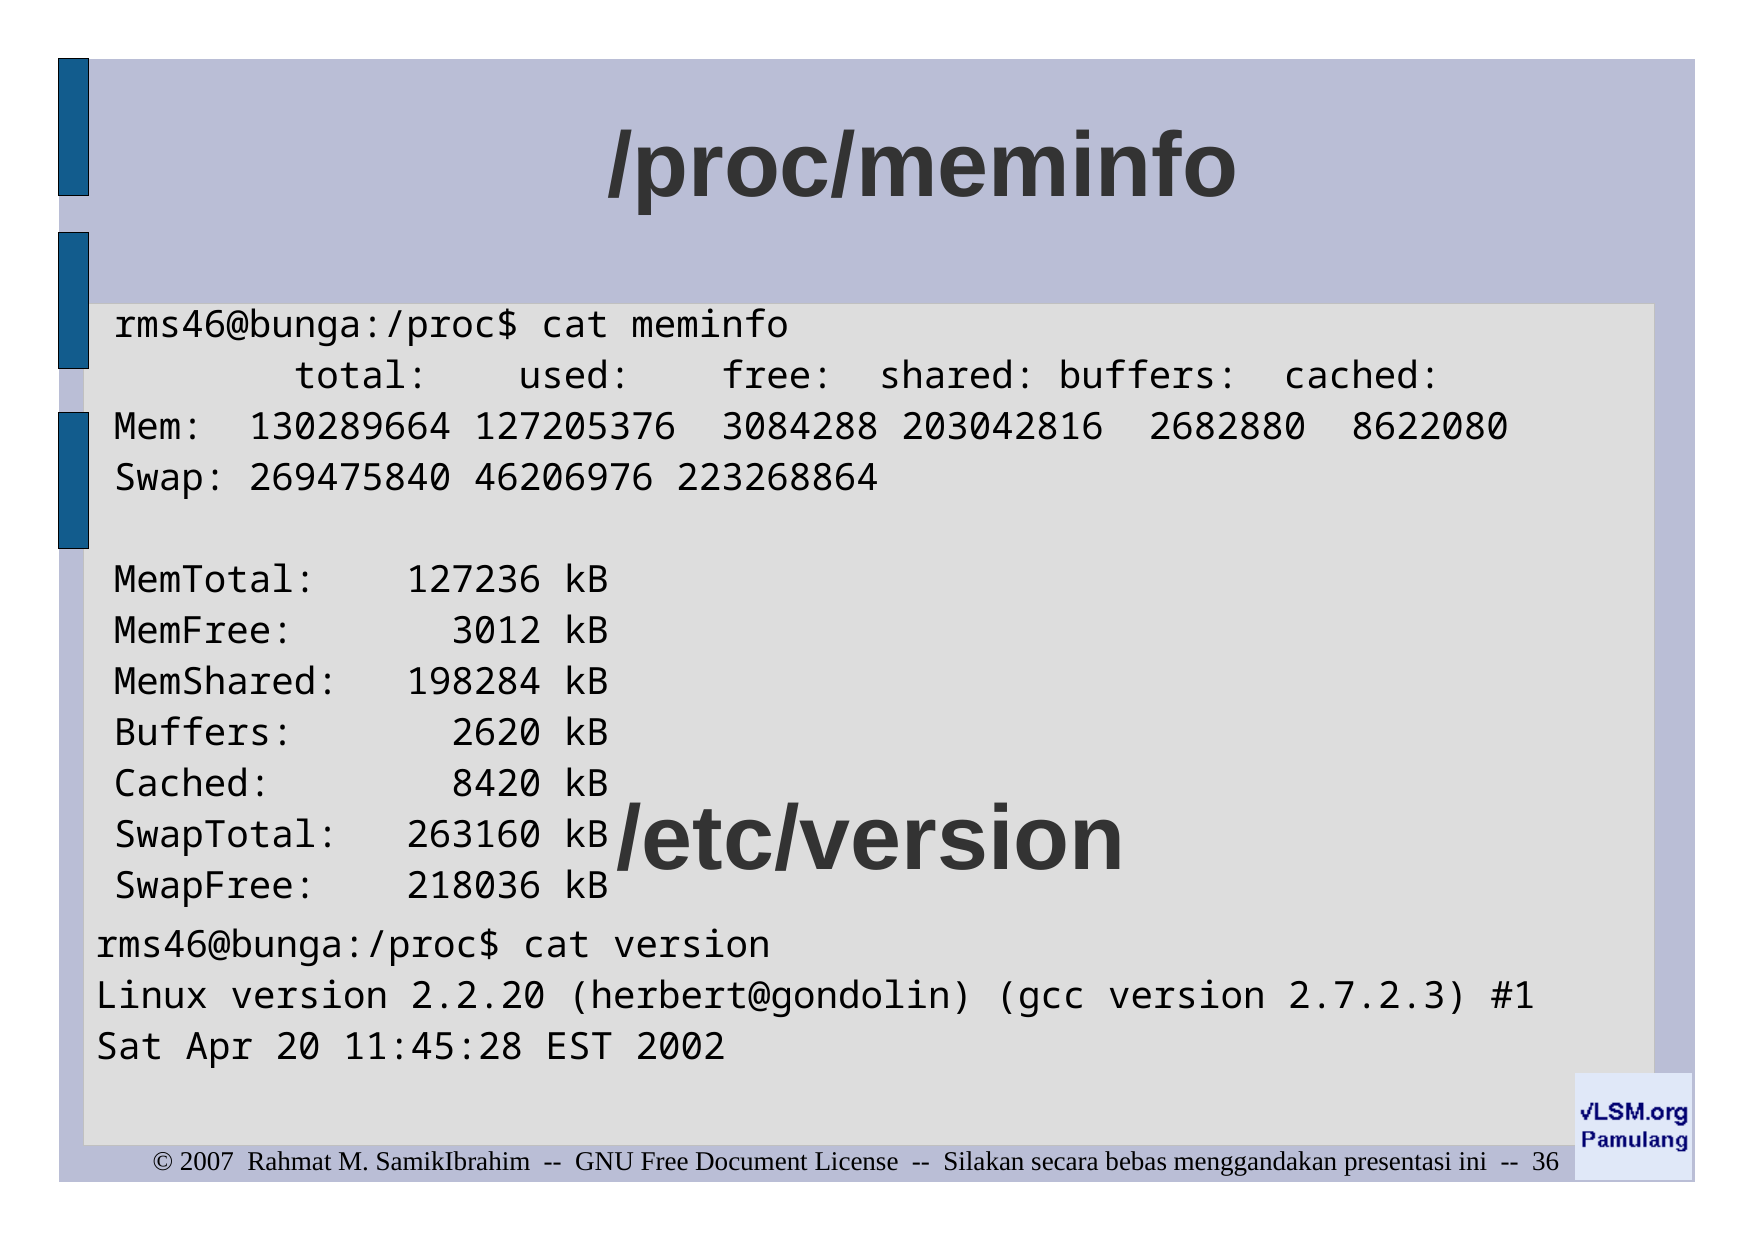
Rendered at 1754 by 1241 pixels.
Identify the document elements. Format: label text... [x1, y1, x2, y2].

text_box rms46@bunga:/proc$ cat version Linux version 2.2.20 (herbert@gondolin) (gcc version 2.7.2.3) #1 Sat Apr 20 11:45:28 EST 2002 [95, 917, 1581, 1086]
title /proc/meminfo [221, 98, 1625, 231]
title /etc/version [169, 771, 1573, 904]
picture [1575, 1073, 1692, 1180]
text_box rms46@bunga:/proc$ cat meminfo total: used: free: shared: buffers: cached: Mem: 130289664 127205376 3084288 203042816 2682880 8622080 Swap: 269475840 46206976 223268864 MemTotal: 127236 kB MemFree: 3012 kB MemShared: 198284 kB Buffers: 2620 kB Cached: 8420 kB SwapTotal: 263160 kB SwapFree: 218036 kB [113, 297, 1544, 841]
